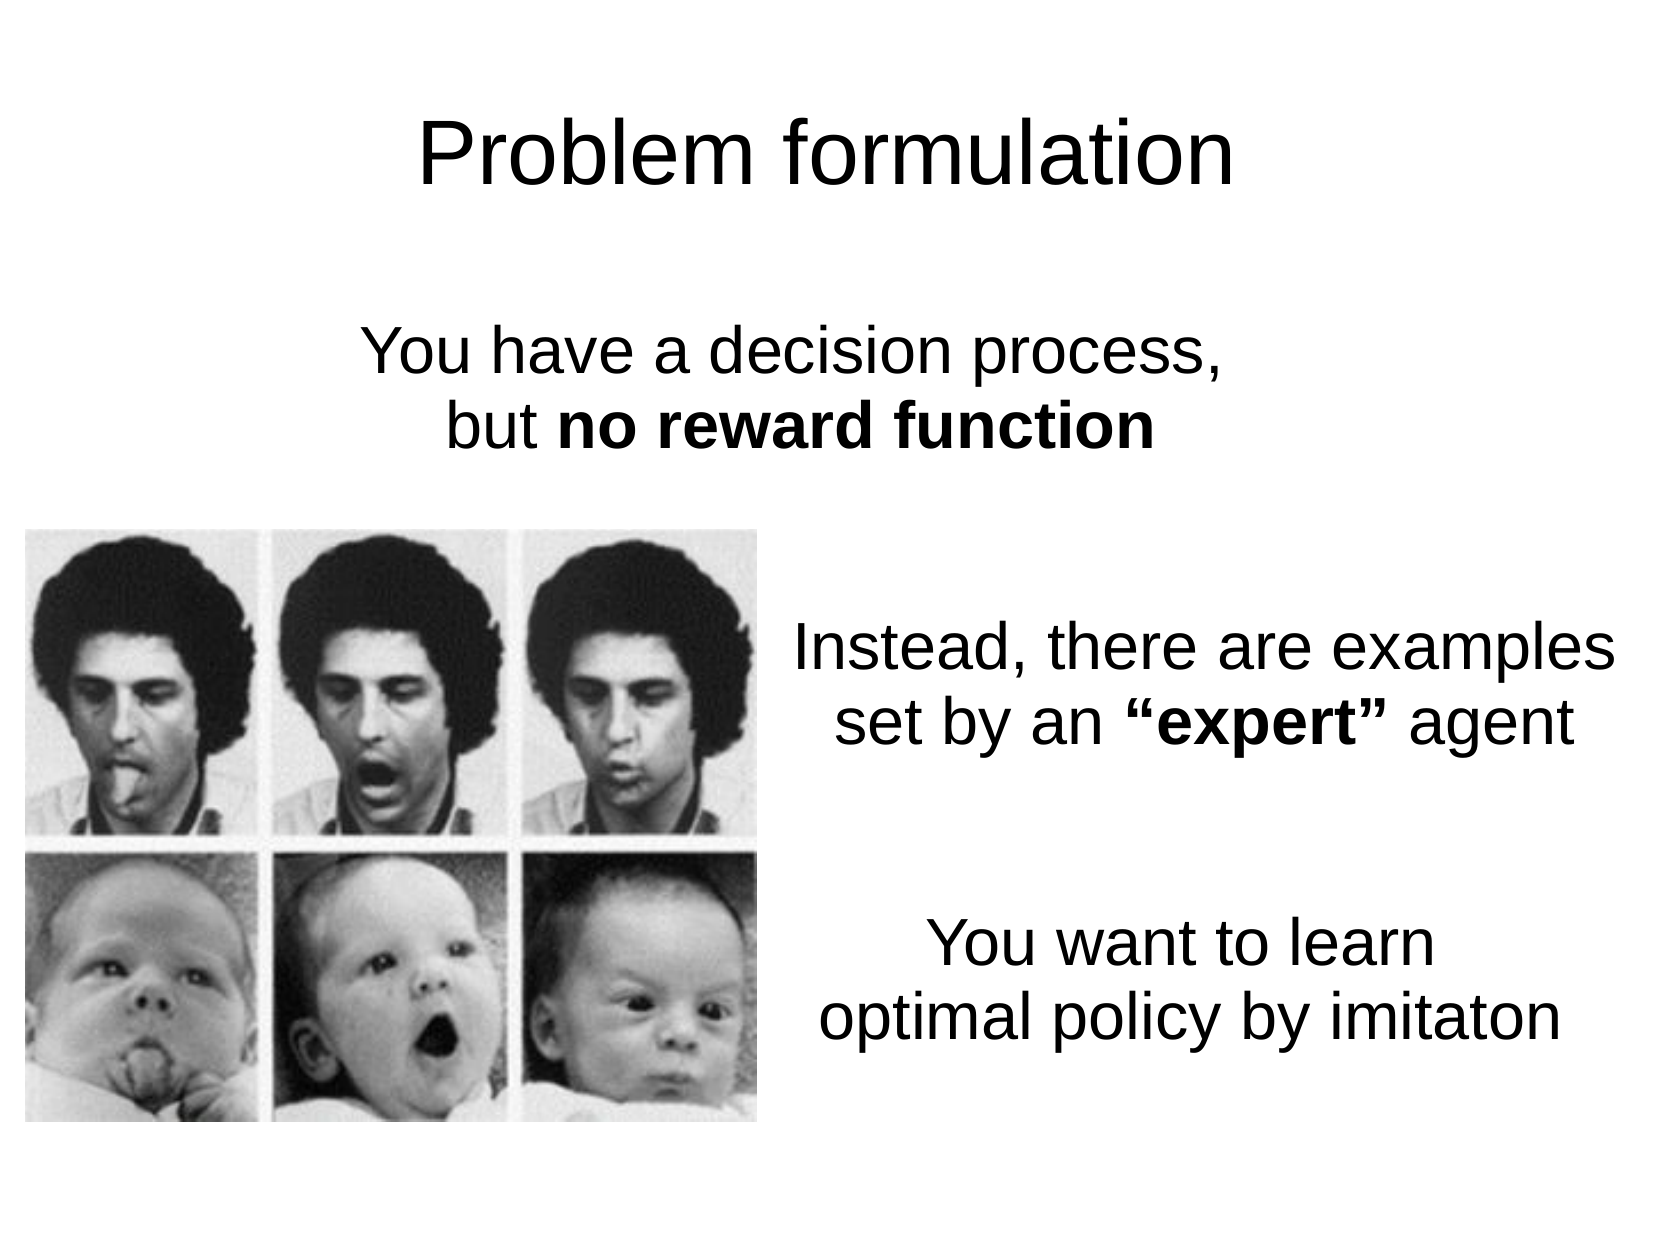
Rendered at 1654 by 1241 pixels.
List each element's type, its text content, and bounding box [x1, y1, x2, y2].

picture [25, 529, 757, 1122]
title Problem formulation [82, 49, 1571, 257]
text_box Instead, there are examples set by an “expert” agent [779, 571, 1630, 797]
text_box You want to learn optimal policy by imitaton [802, 904, 1579, 1055]
text_box You have a decision process, but no reward function [29, 296, 1574, 1241]
